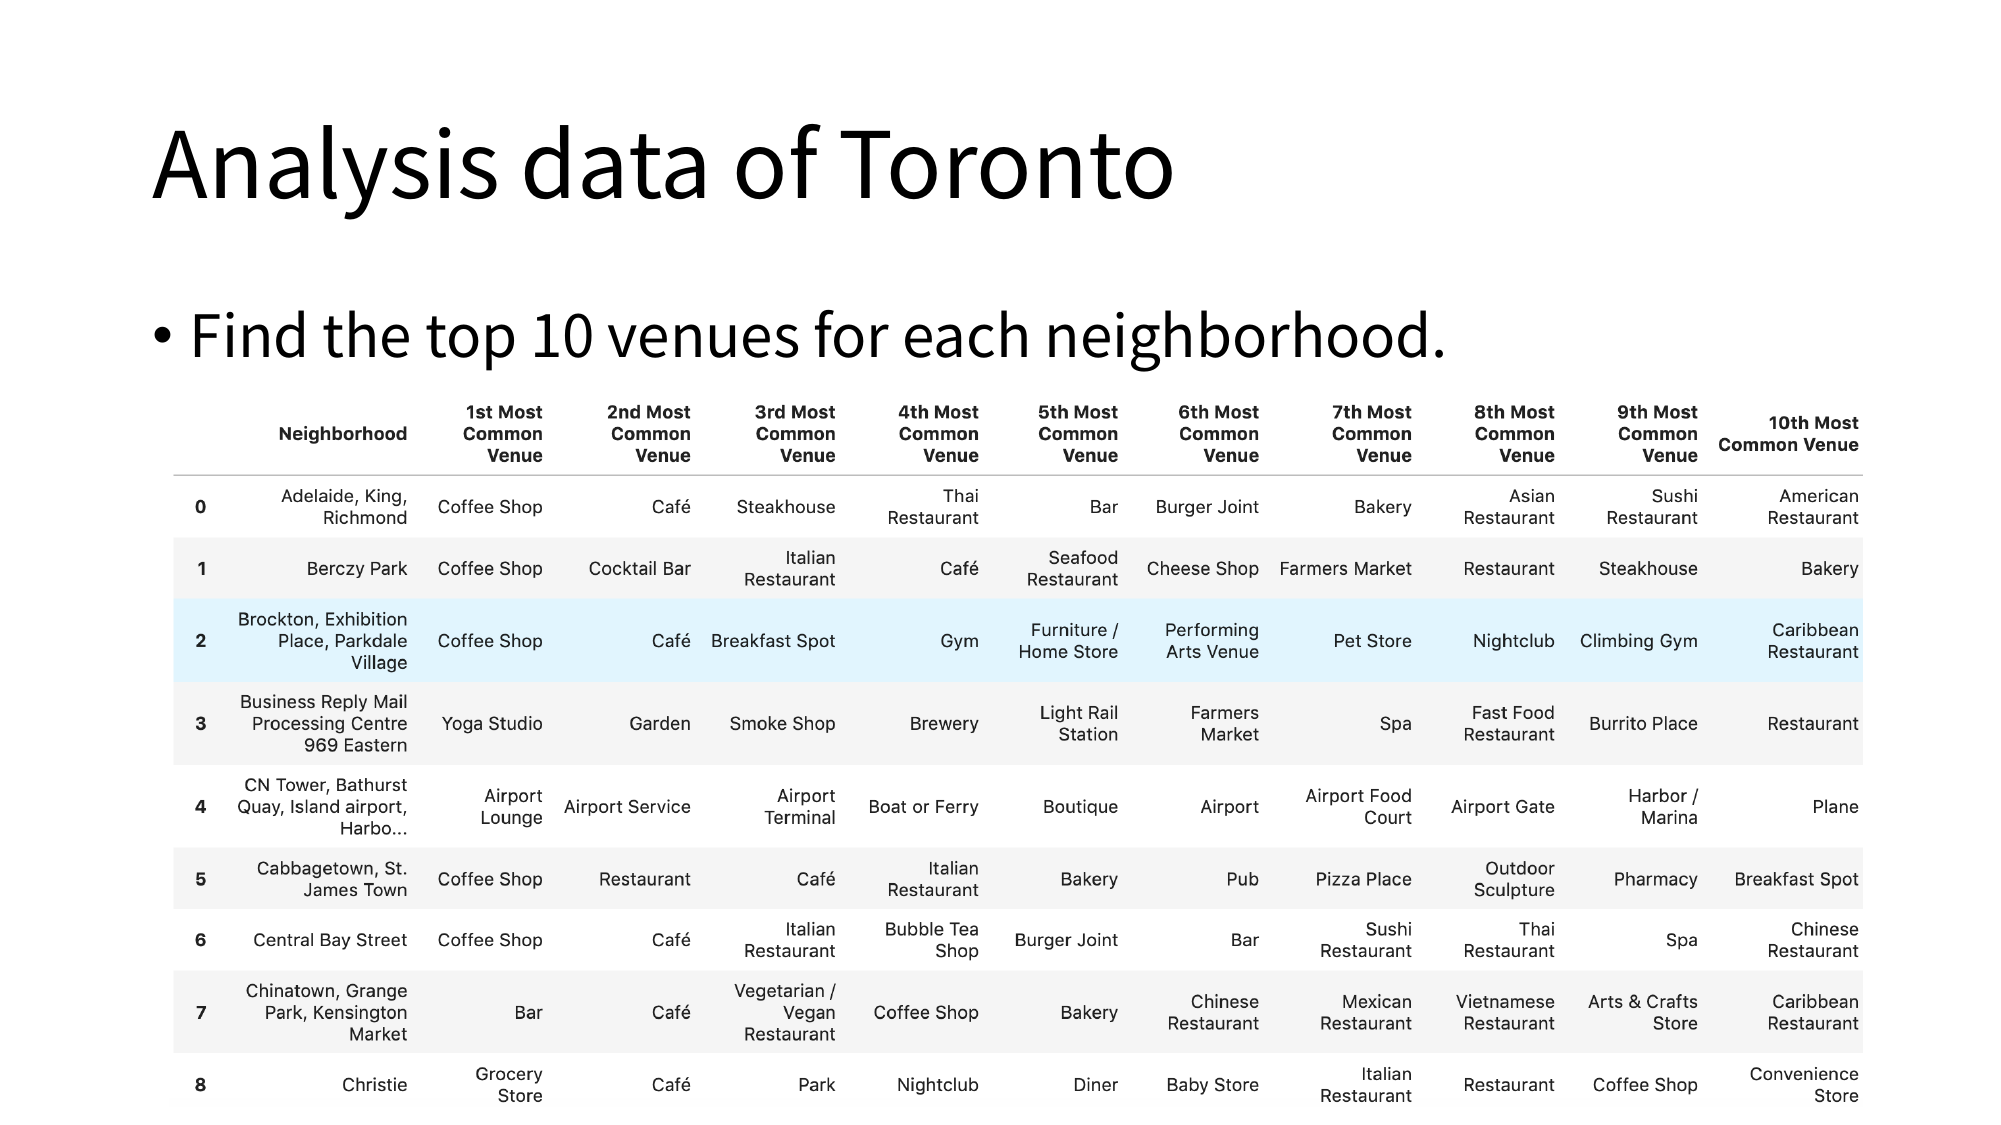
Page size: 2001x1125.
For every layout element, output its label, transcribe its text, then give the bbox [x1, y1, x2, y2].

list Find the top 10 venues for each neighborhood. [137, 299, 1863, 1014]
picture [169, 391, 1863, 1107]
title Analysis data of Toronto [137, 59, 1863, 278]
